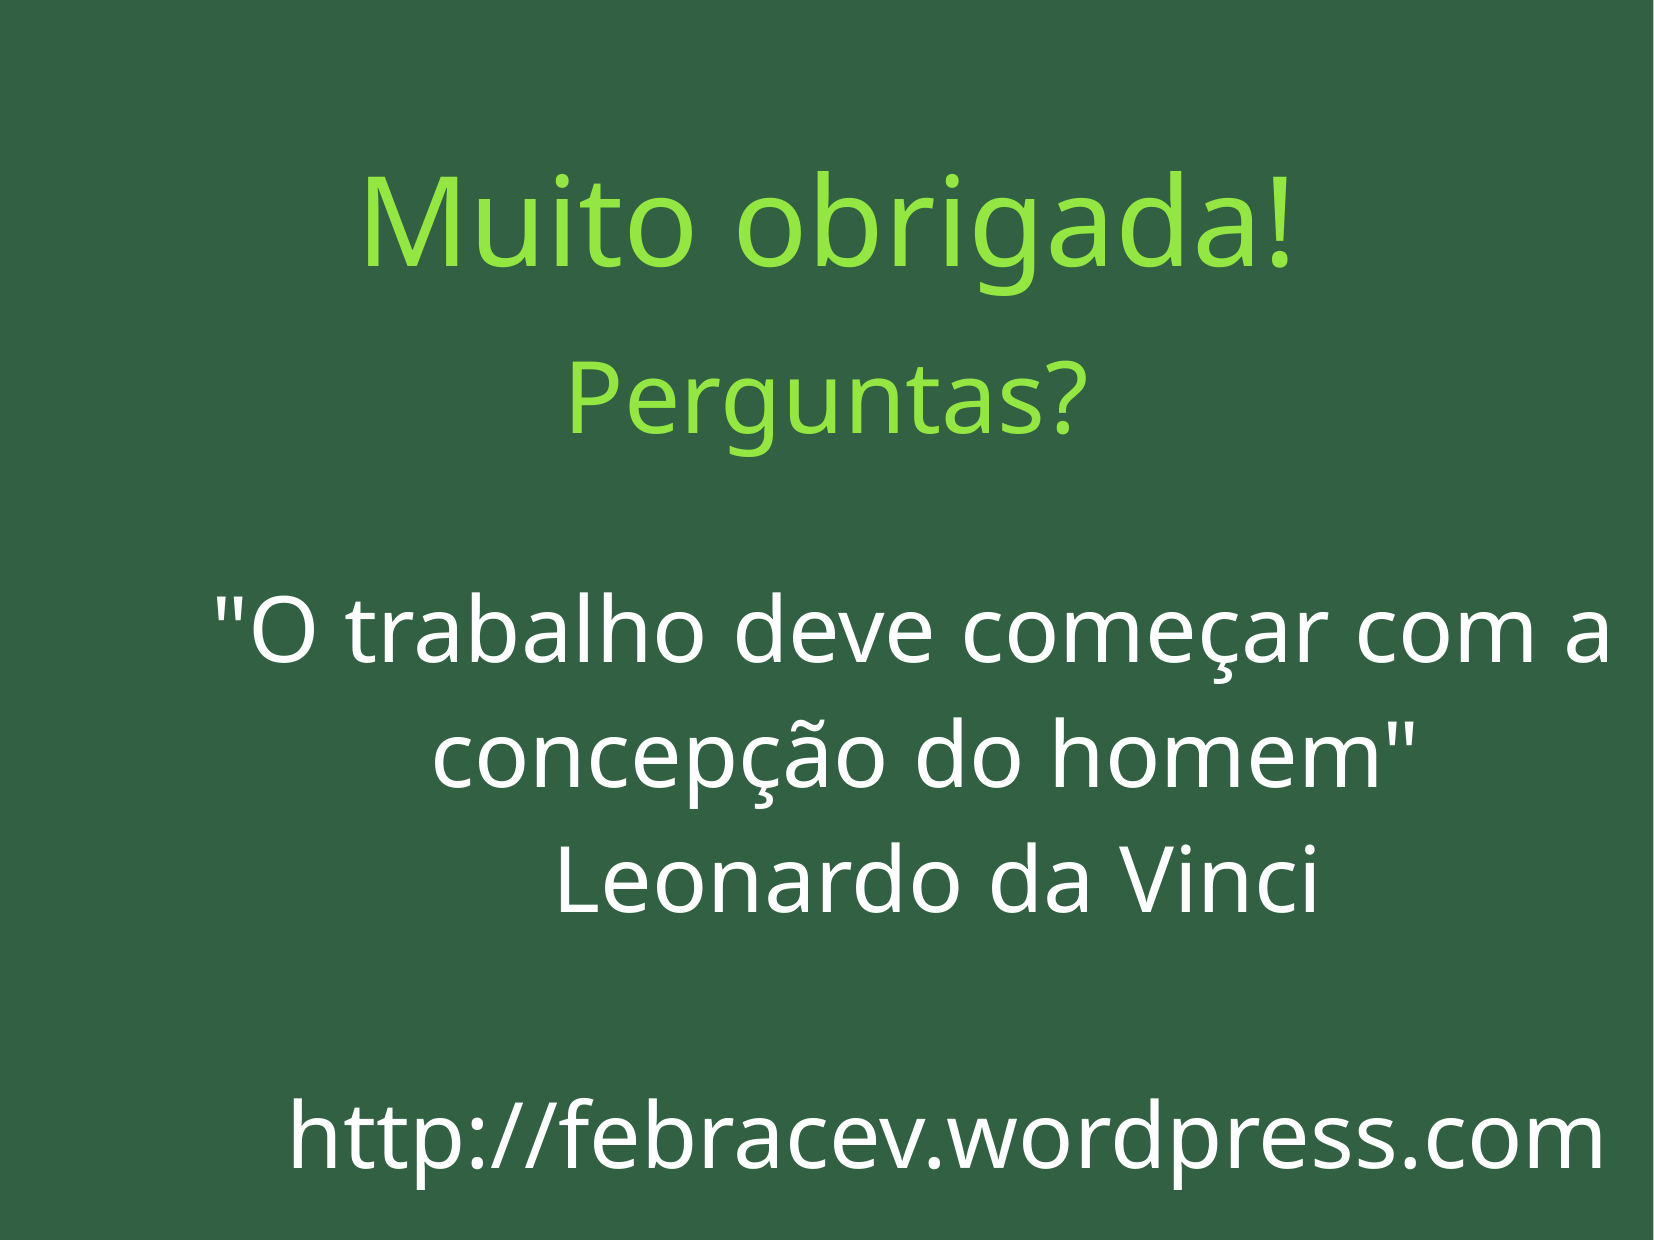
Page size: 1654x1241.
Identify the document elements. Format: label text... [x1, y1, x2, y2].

text_box http://febracev.wordpress.com [271, 1062, 1425, 1185]
title Muito obrigada! [82, 114, 1571, 291]
title Perguntas? [82, 291, 1571, 499]
text_box "O trabalho deve começar com a concepção do homem" Leonardo da Vinci [196, 557, 1490, 892]
